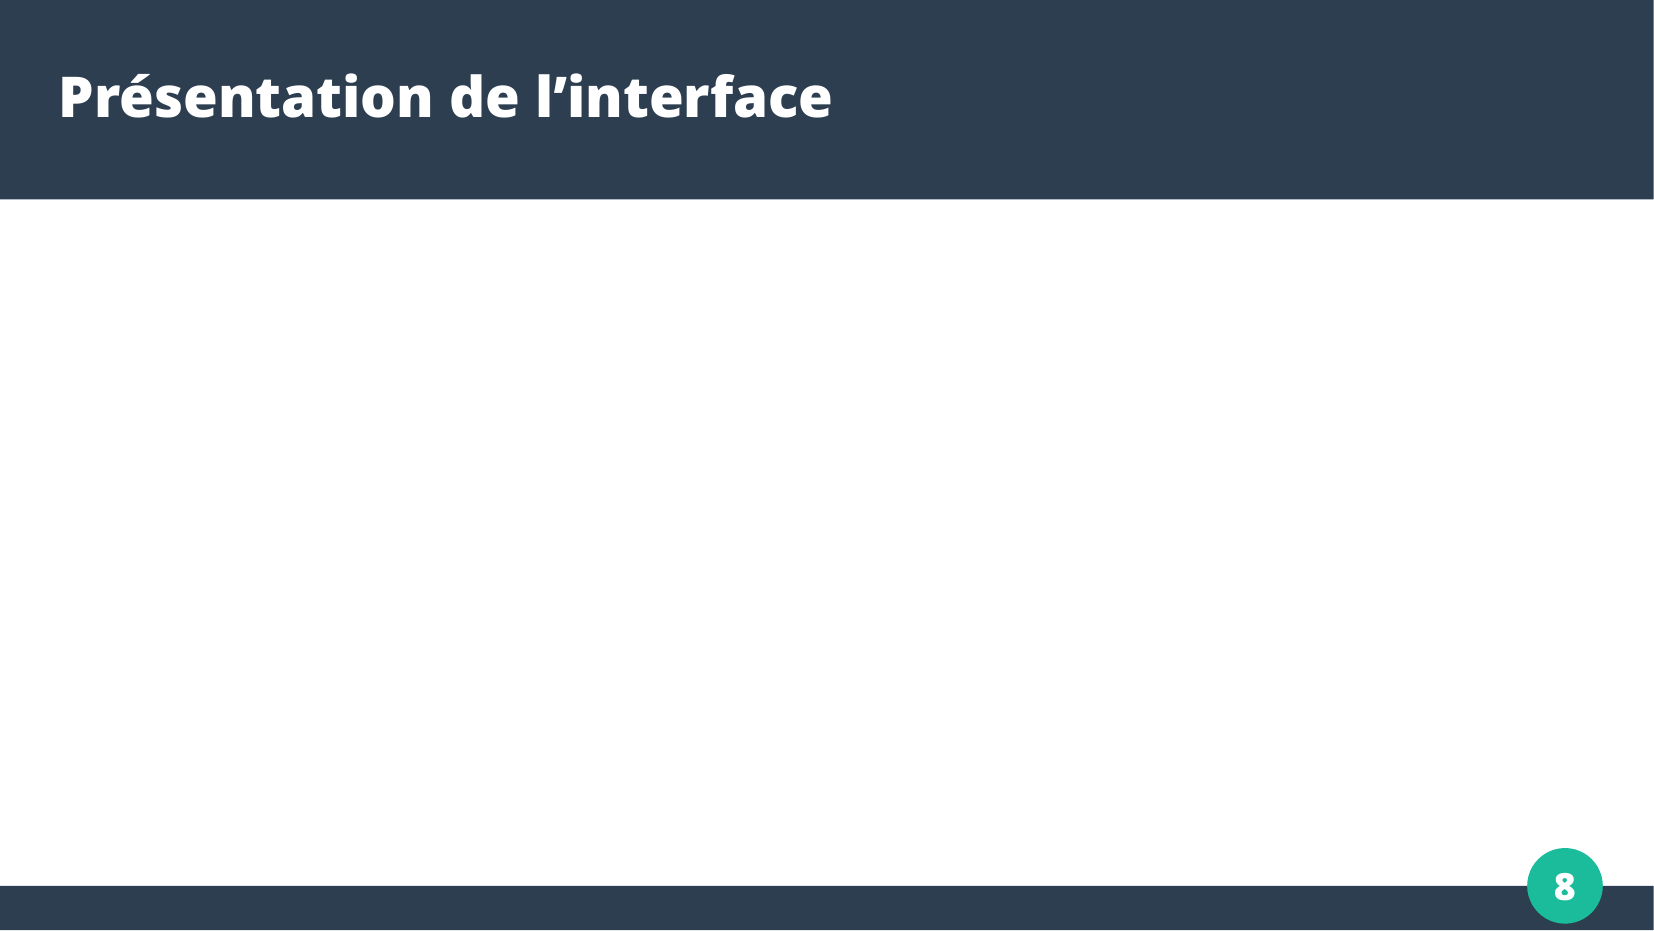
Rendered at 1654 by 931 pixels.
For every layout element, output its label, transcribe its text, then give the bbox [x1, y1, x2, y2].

title Présentation de l’interface [59, 37, 1595, 155]
